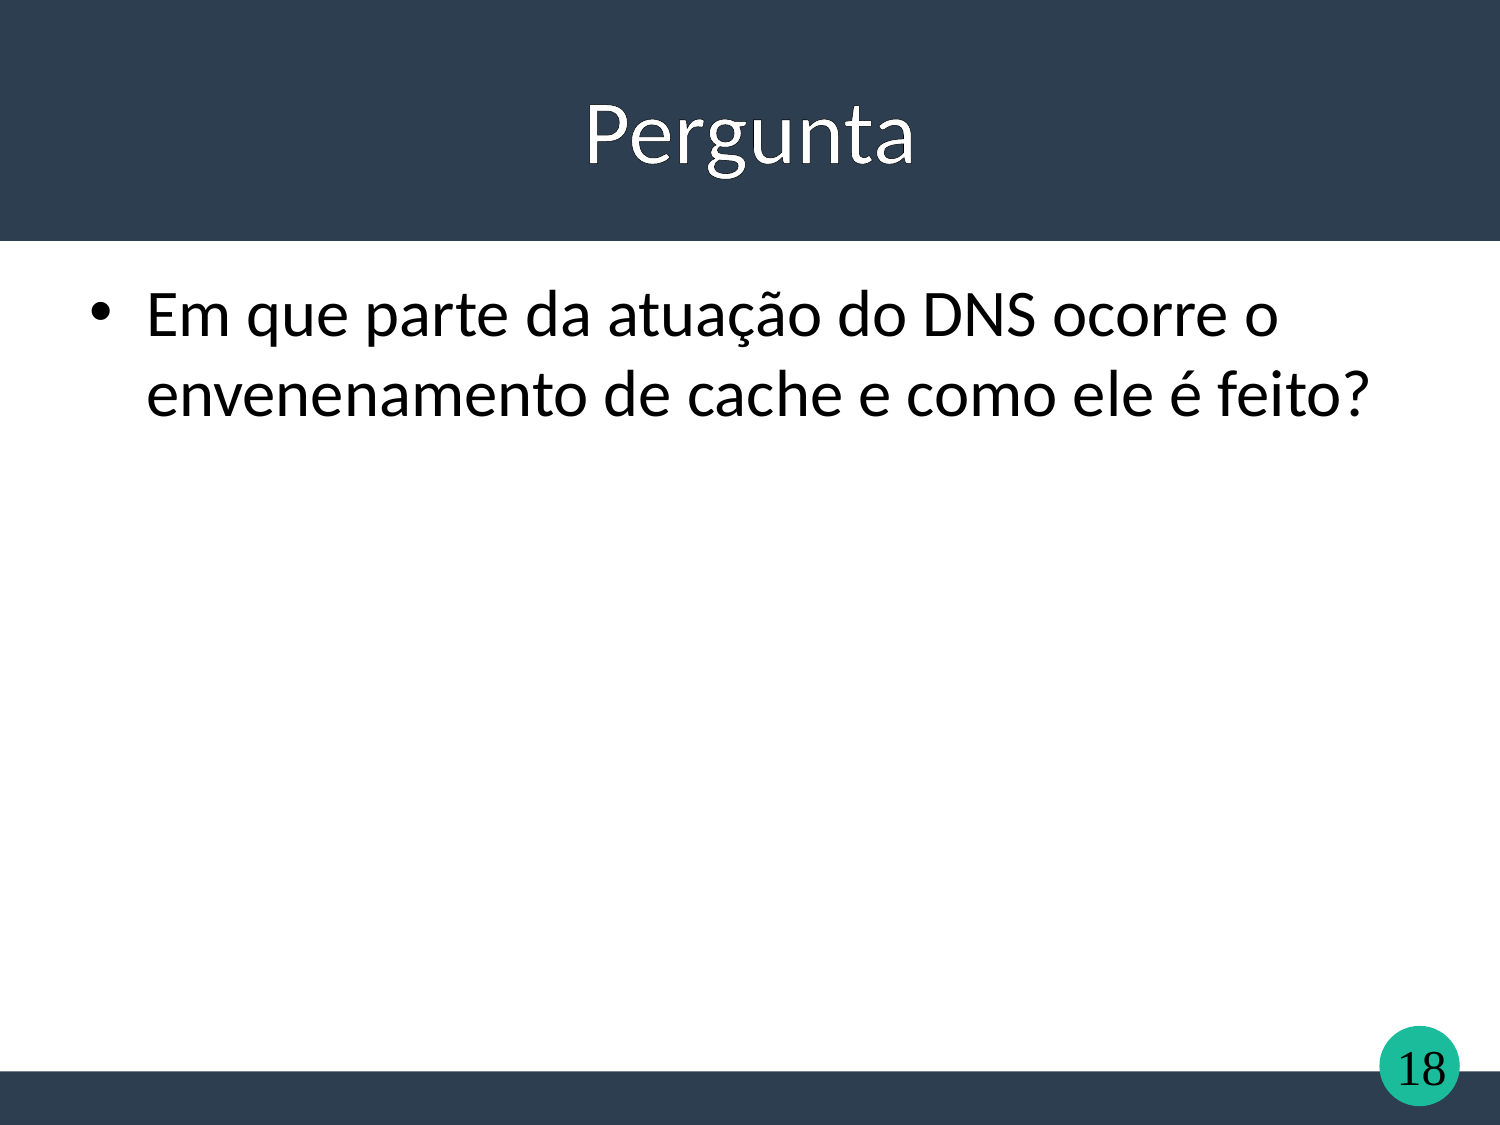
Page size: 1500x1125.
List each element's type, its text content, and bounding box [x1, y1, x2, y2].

text_box Em que parte da atuação do DNS ocorre o envenenamento de cache e como ele é feito? [75, 262, 1425, 1005]
text_box Pergunta [75, 33, 1425, 221]
text_box <número> [1381, 1027, 1500, 1103]
